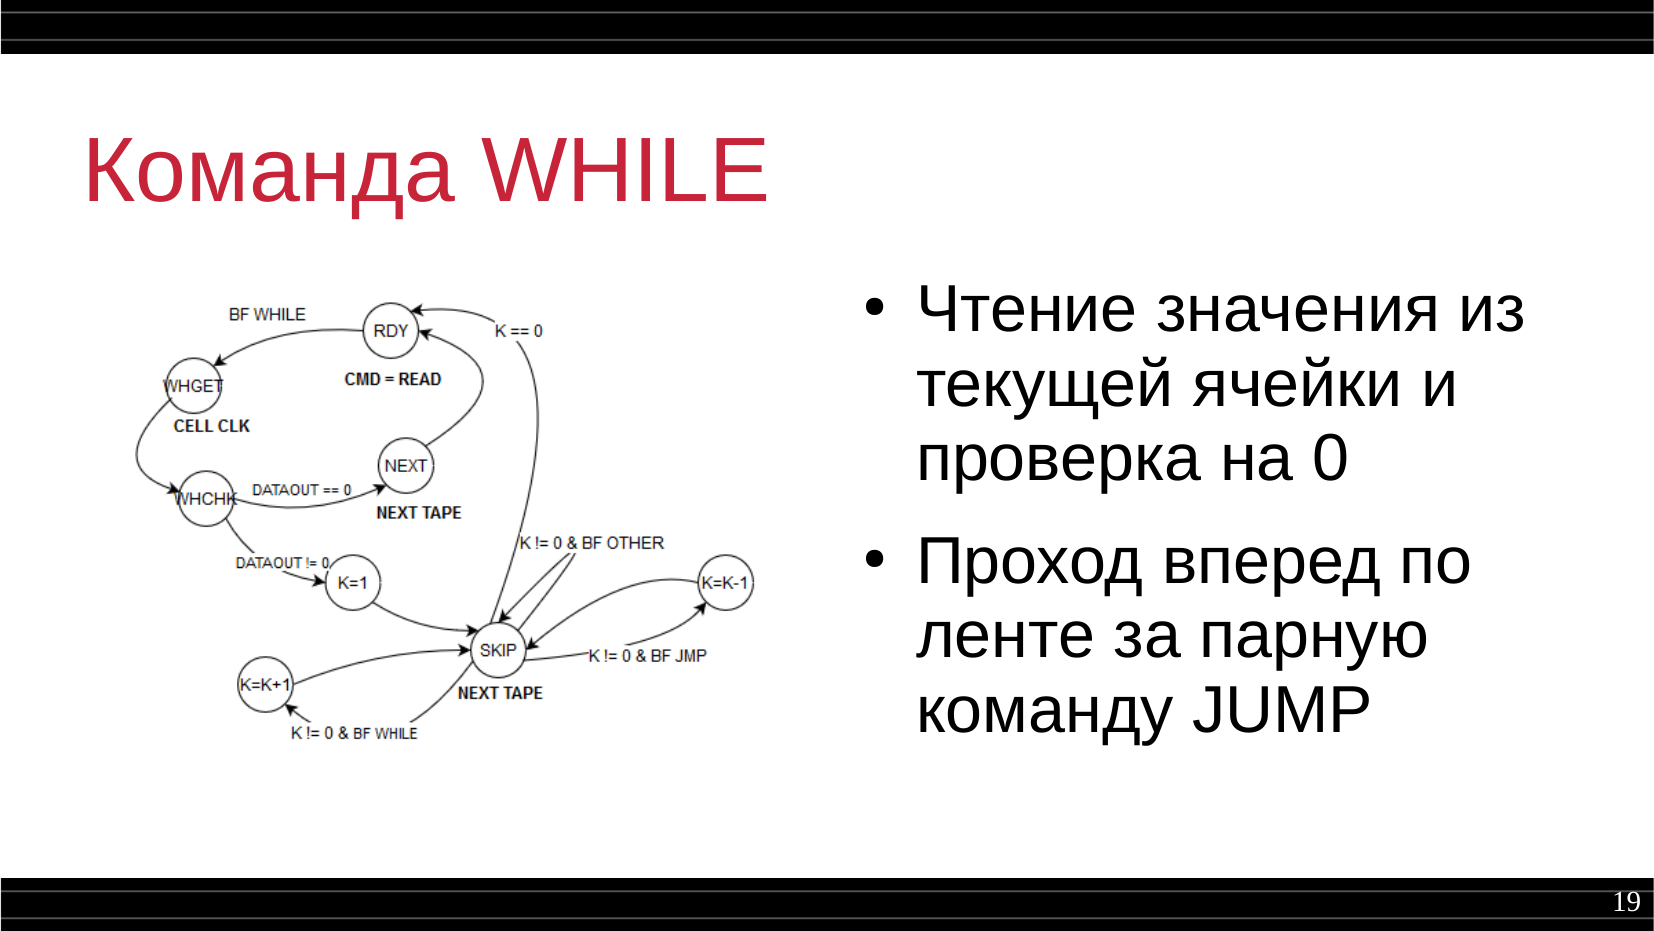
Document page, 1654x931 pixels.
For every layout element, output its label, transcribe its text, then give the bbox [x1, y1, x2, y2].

picture [0, 0, 1654, 54]
picture [0, 878, 1654, 931]
title Команда WHILE [82, 92, 1571, 248]
list Чтение значения из текущей ячейки и проверка на 0 Проход вперед по ленте за парную команду JUMP [845, 271, 1572, 758]
picture [112, 271, 779, 758]
